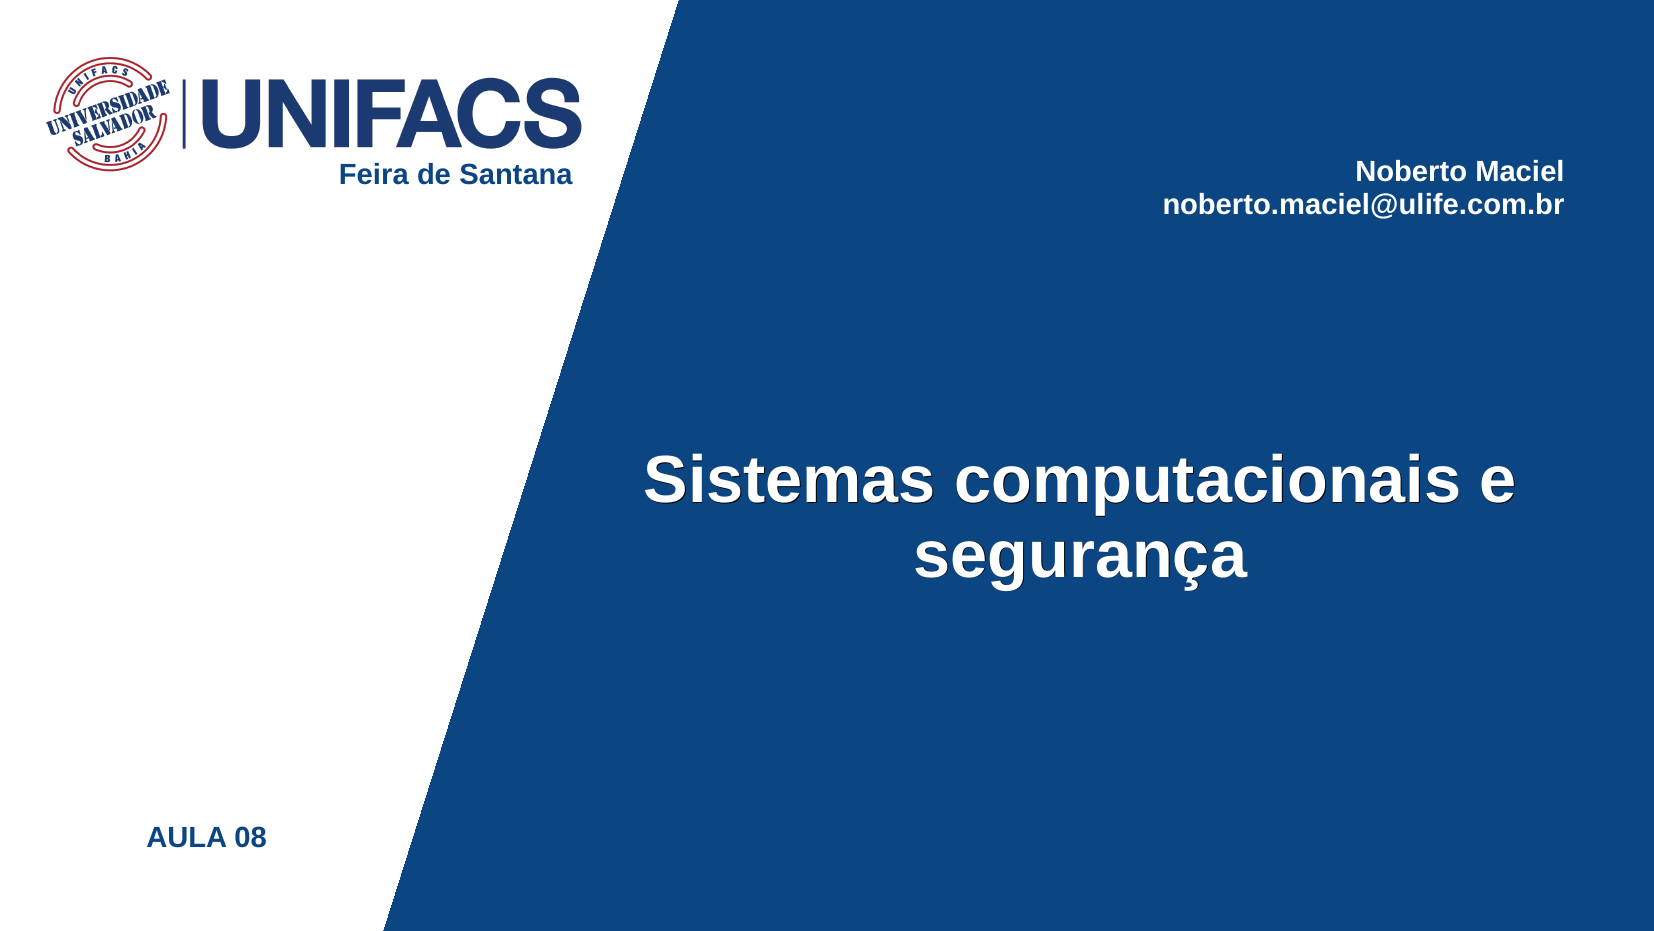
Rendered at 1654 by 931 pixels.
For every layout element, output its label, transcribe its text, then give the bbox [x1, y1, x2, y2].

title Feira de Santana [218, 157, 573, 195]
title AULA 08 [59, 760, 355, 916]
title Noberto Maciel noberto.maciel@ulife.com.br [1033, 110, 1565, 236]
subtitle Sistemas computacionais e segurança [590, 236, 1571, 798]
text_box [383, 0, 1654, 931]
picture [29, 29, 621, 207]
